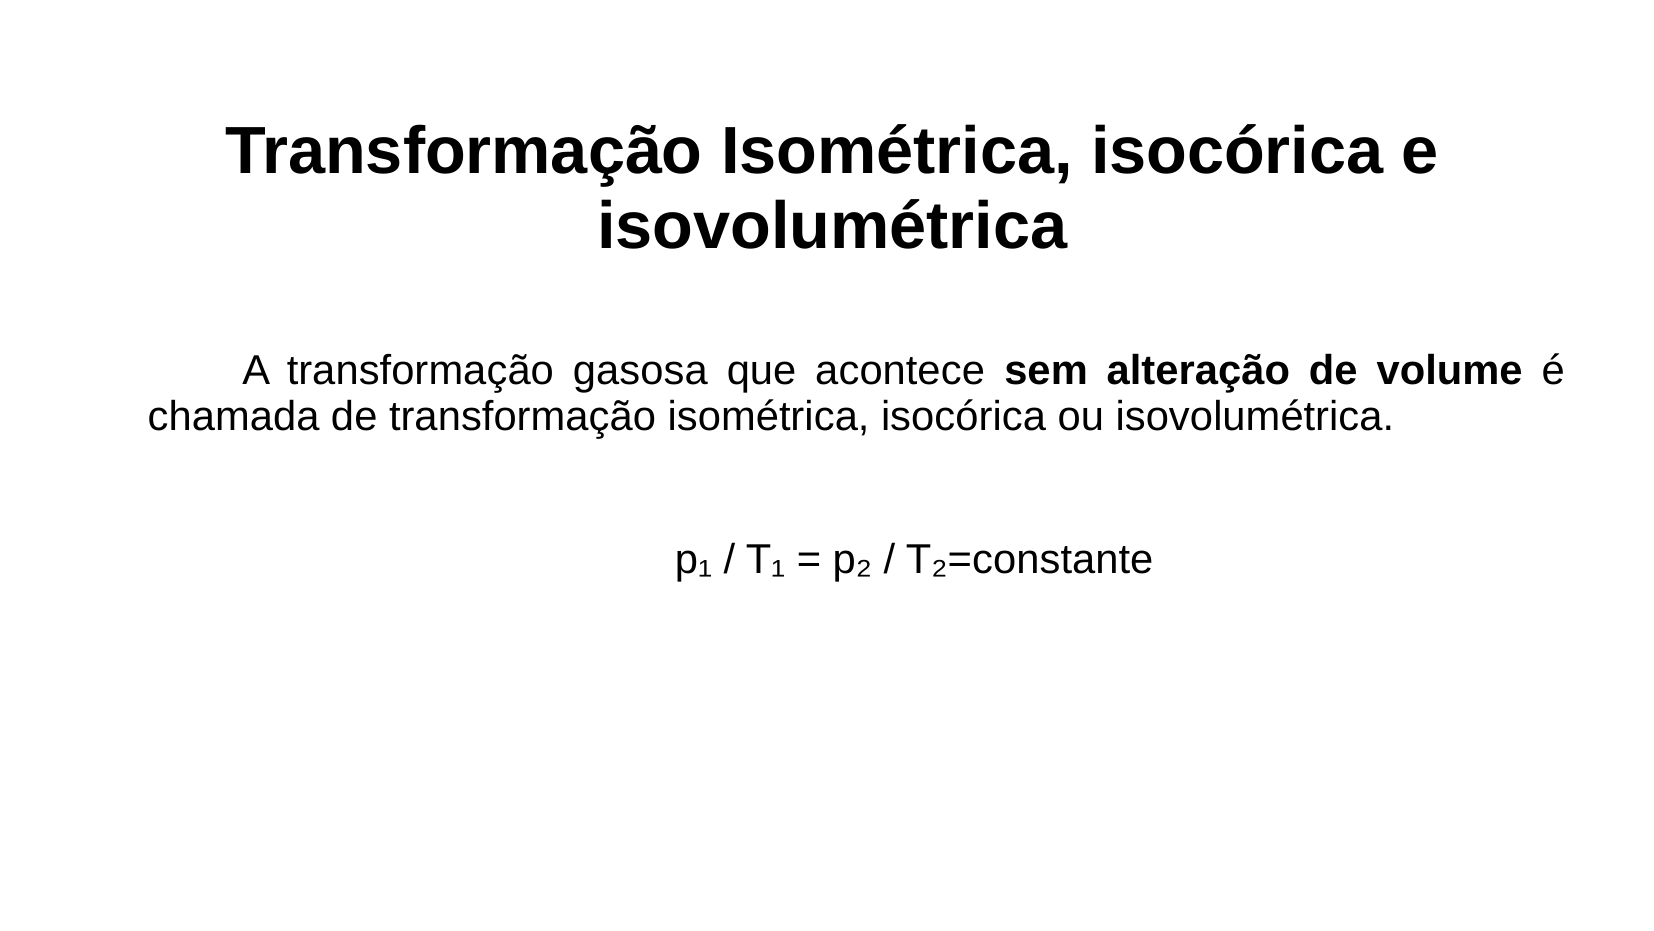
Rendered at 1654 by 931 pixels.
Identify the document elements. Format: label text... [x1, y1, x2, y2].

title Transformação Isométrica, isocórica e isovolumétrica [88, 110, 1577, 266]
list A transformação gasosa que acontece sem alteração de volume é chamada de transformação isométrica, isocórica ou isovolumétrica. p₁ / T₁ = p₂ / T₂=constante [76, 346, 1565, 886]
